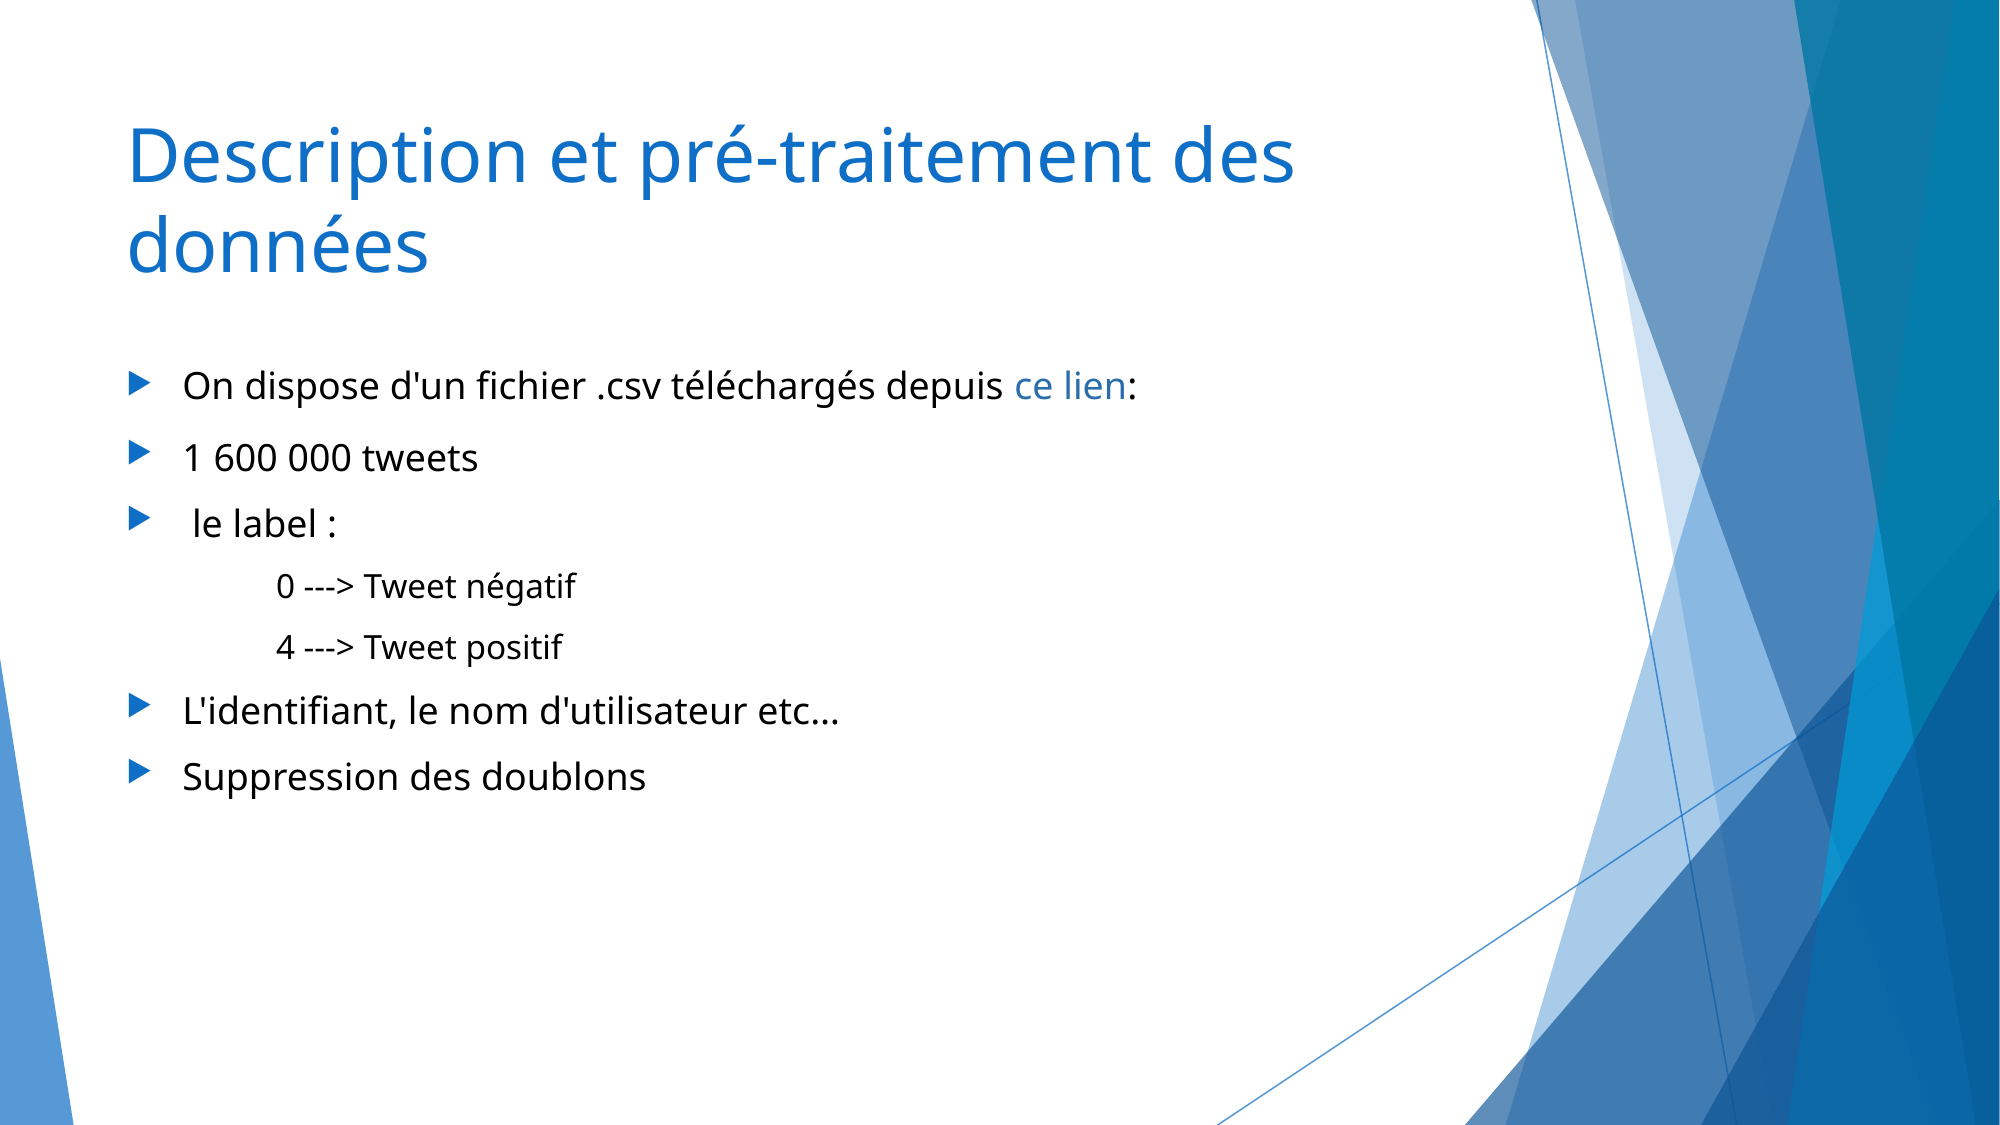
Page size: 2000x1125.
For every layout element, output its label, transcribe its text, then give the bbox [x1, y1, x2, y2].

title Description et pré-traitement des données [111, 99, 1521, 317]
list On dispose d'un fichier .csv téléchargés depuis ce lien: 1 600 000 tweets le label : 0 ---> Tweet négatif 4 ---> Tweet positif L'identifiant, le nom d'utilisateur etc… Suppression des doublons [111, 354, 1521, 992]
